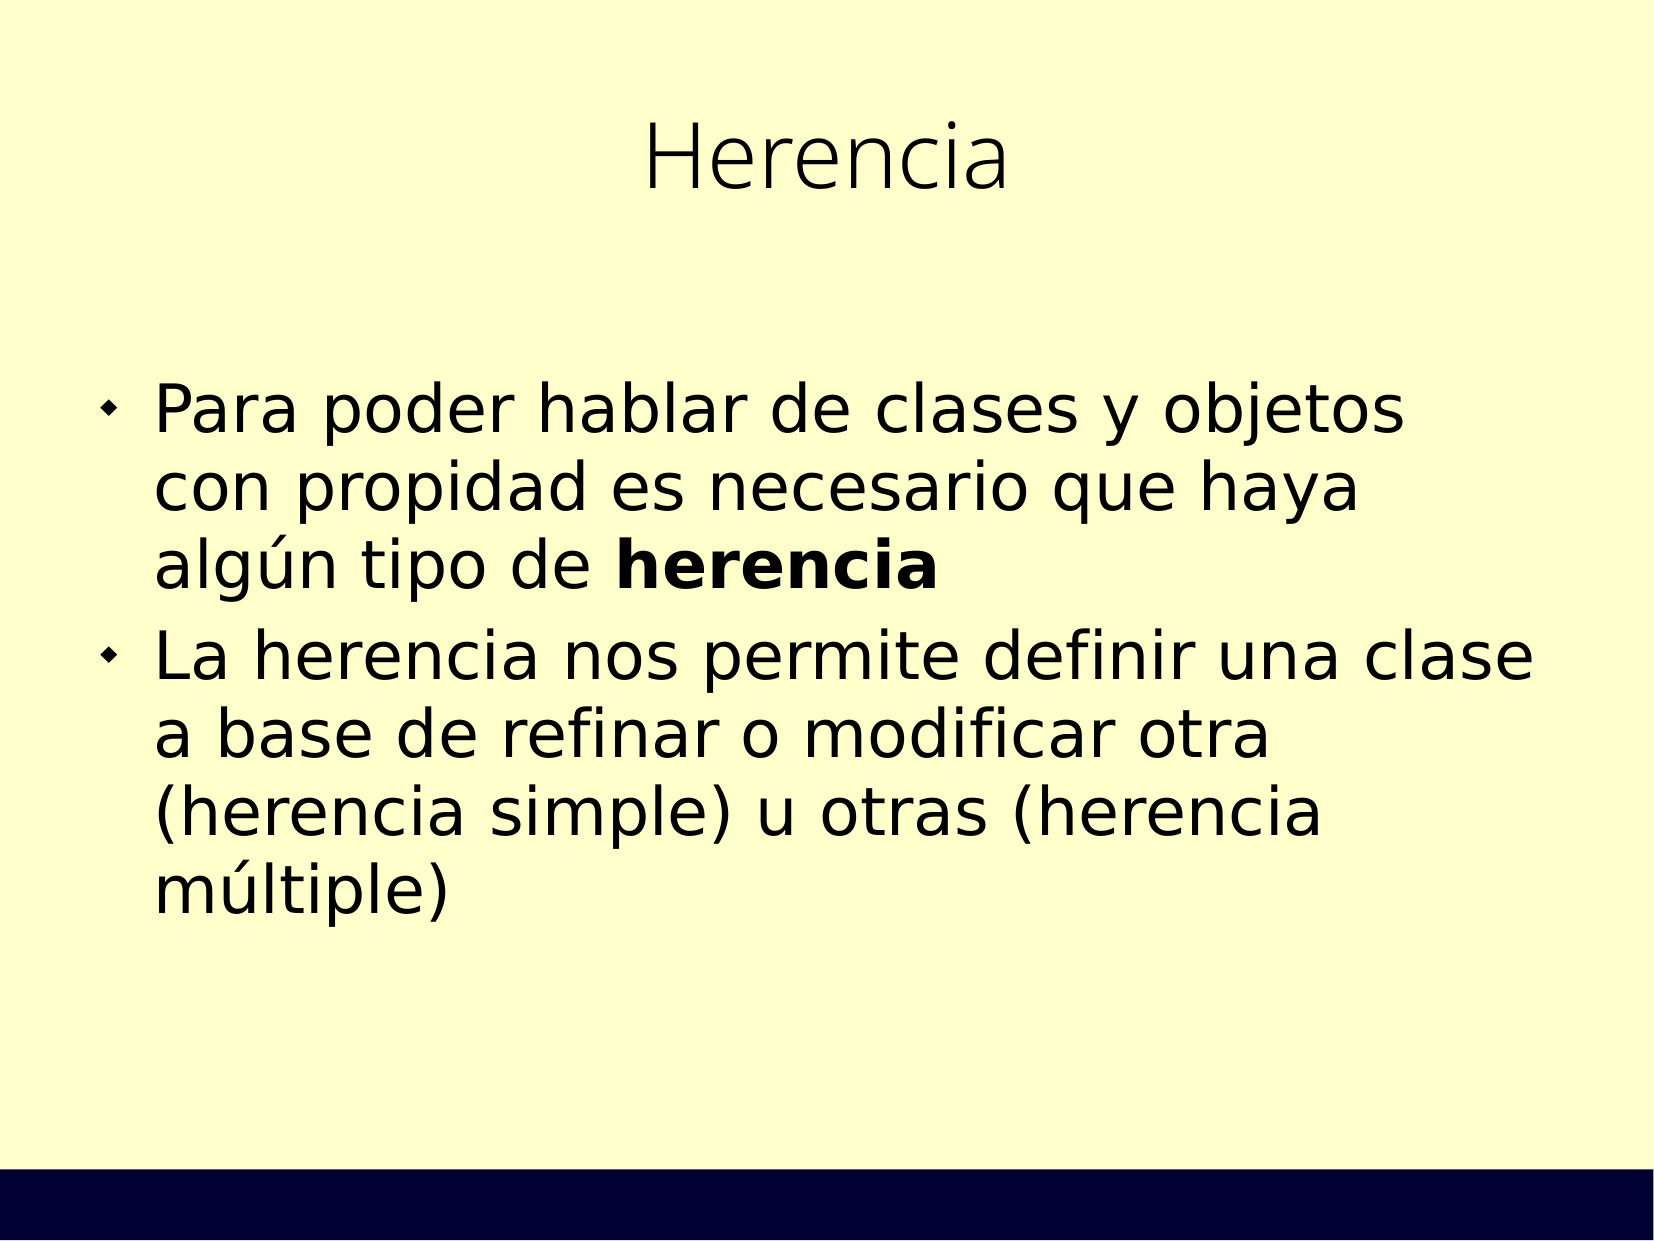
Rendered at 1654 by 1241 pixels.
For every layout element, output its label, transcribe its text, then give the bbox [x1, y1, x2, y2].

list Para poder hablar de clases y objetos con propidad es necesario que haya algún tipo de herencia La herencia nos permite definir una clase a base de refinar o modificar otra (herencia simple) u otras (herencia múltiple) [82, 290, 1538, 1010]
title Herencia [82, 49, 1571, 257]
